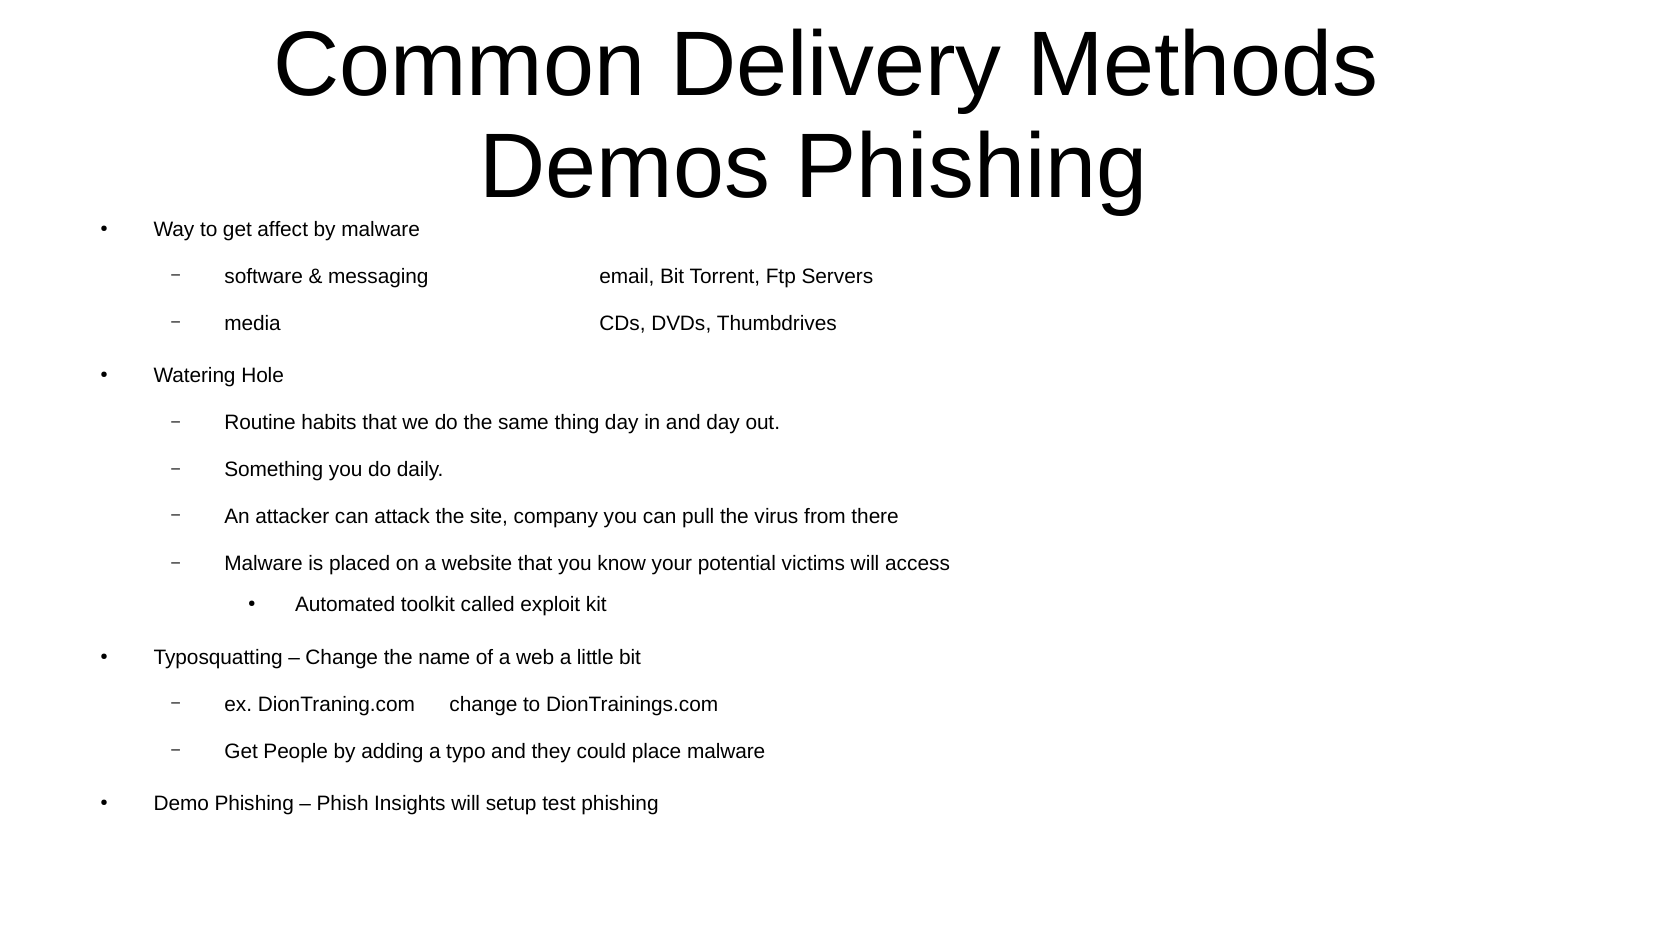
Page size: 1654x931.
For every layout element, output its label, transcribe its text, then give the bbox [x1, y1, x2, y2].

title Common Delivery Methods Demos Phishing [82, 12, 1571, 217]
list Way to get affect by malware software & messaging email, Bit Torrent, Ftp Servers media CDs, DVDs, Thumbdrives Watering Hole Routine habits that we do the same thing day in and day out. Something you do daily. An attacker can attack the site, company you can pull the virus from there Malware is placed on a website that you know your potential victims will access Automated toolkit called exploit kit Typosquatting – Change the name of a web a little bit ex. DionTraning.com change to DionTrainings.com Get People by adding a typo and they could place malware Demo Phishing – Phish Insights will setup test phishing [82, 217, 1636, 916]
